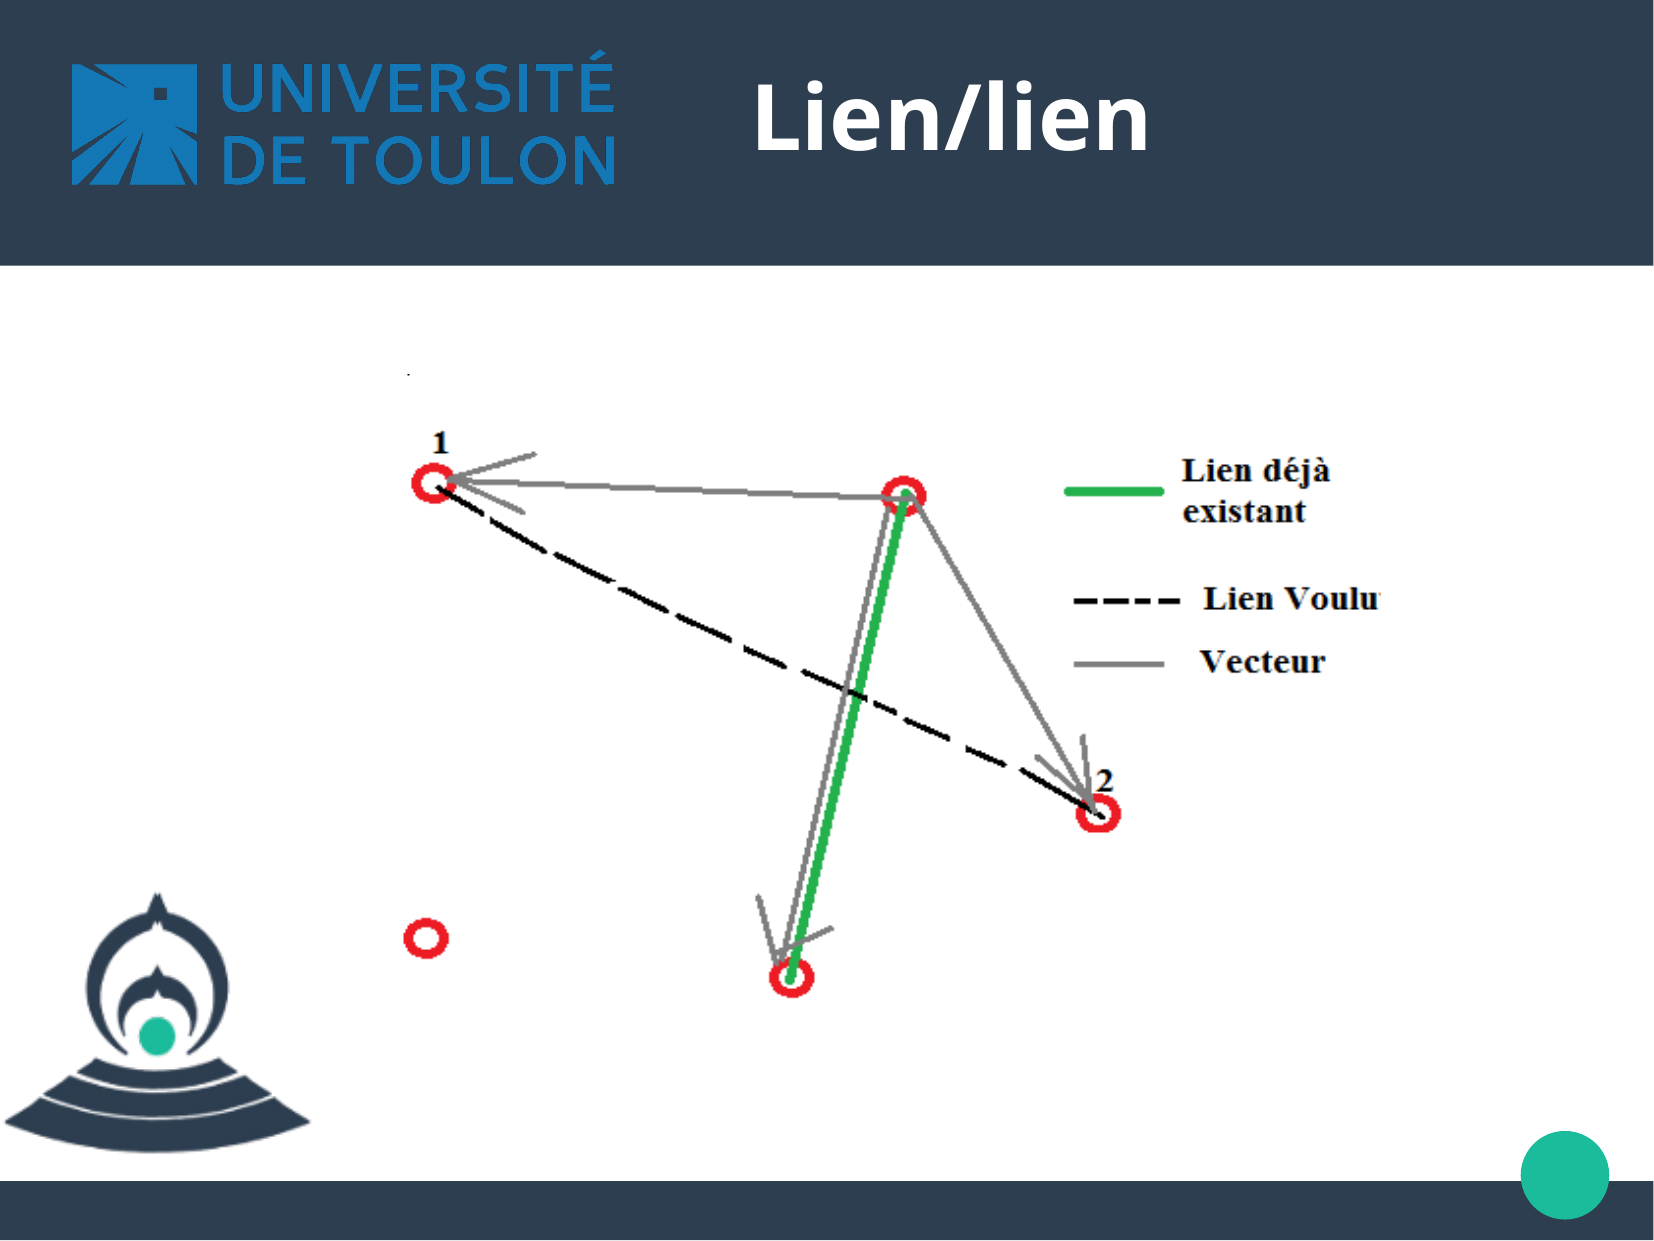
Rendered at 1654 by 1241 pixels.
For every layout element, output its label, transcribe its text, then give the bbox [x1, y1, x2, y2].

picture [2, 884, 316, 1160]
picture [349, 374, 1381, 1015]
text_box Lien/lien [735, 45, 1606, 254]
picture [72, 49, 614, 185]
